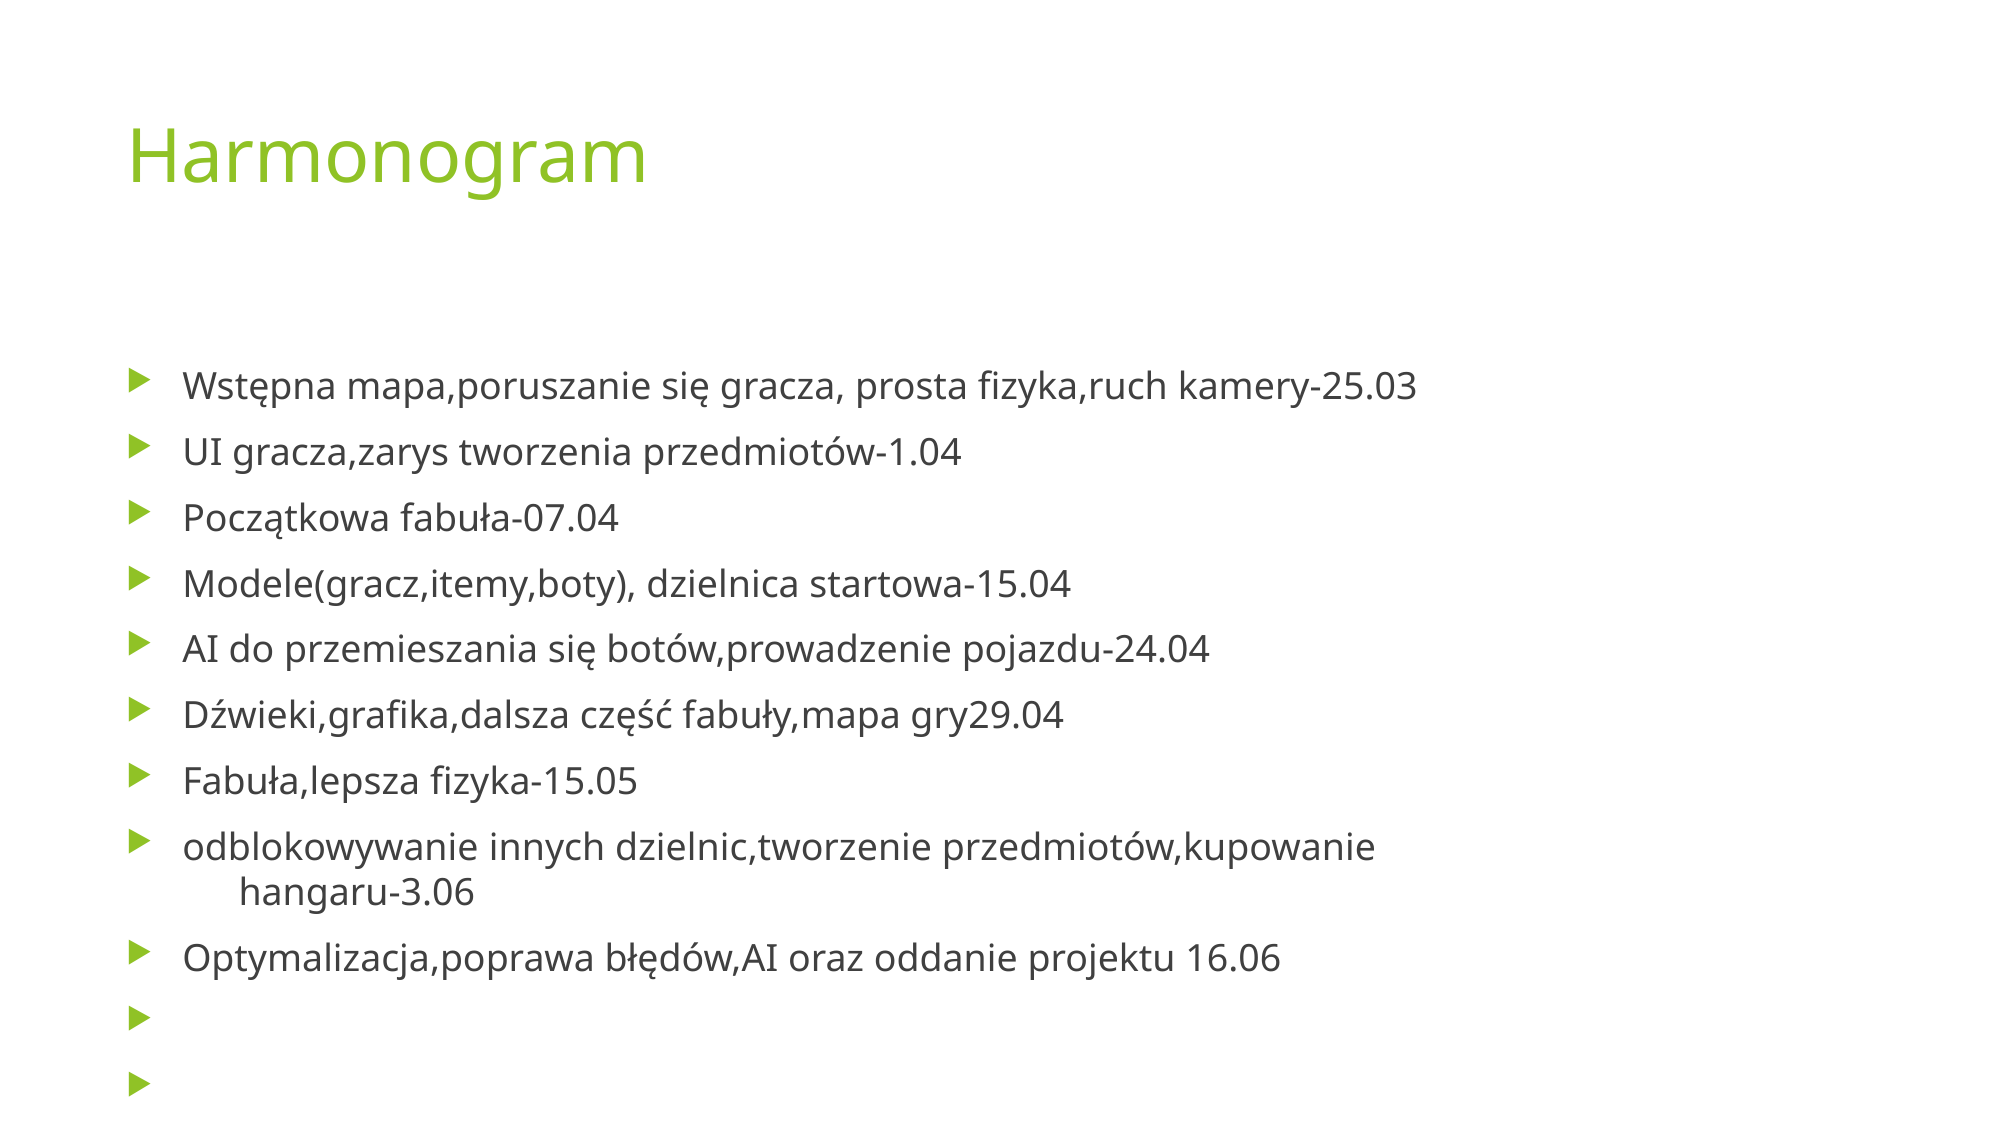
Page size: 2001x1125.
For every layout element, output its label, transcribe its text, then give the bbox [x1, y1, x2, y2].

list Wstępna mapa,poruszanie się gracza, prosta fizyka,ruch kamery-25.03 UI gracza,zarys tworzenia przedmiotów-1.04 Początkowa fabuła-07.04 Modele(gracz,itemy,boty), dzielnica startowa-15.04 AI do przemieszania się botów,prowadzenie pojazdu-24.04 Dźwieki,grafika,dalsza część fabuły,mapa gry29.04 Fabuła,lepsza fizyka-15.05 odblokowywanie innych dzielnic,tworzenie przedmiotów,kupowanie hangaru-3.06 Optymalizacja,poprawa błędów,AI oraz oddanie projektu 16.06 [111, 354, 1522, 992]
title Harmonogram [111, 99, 1522, 317]
